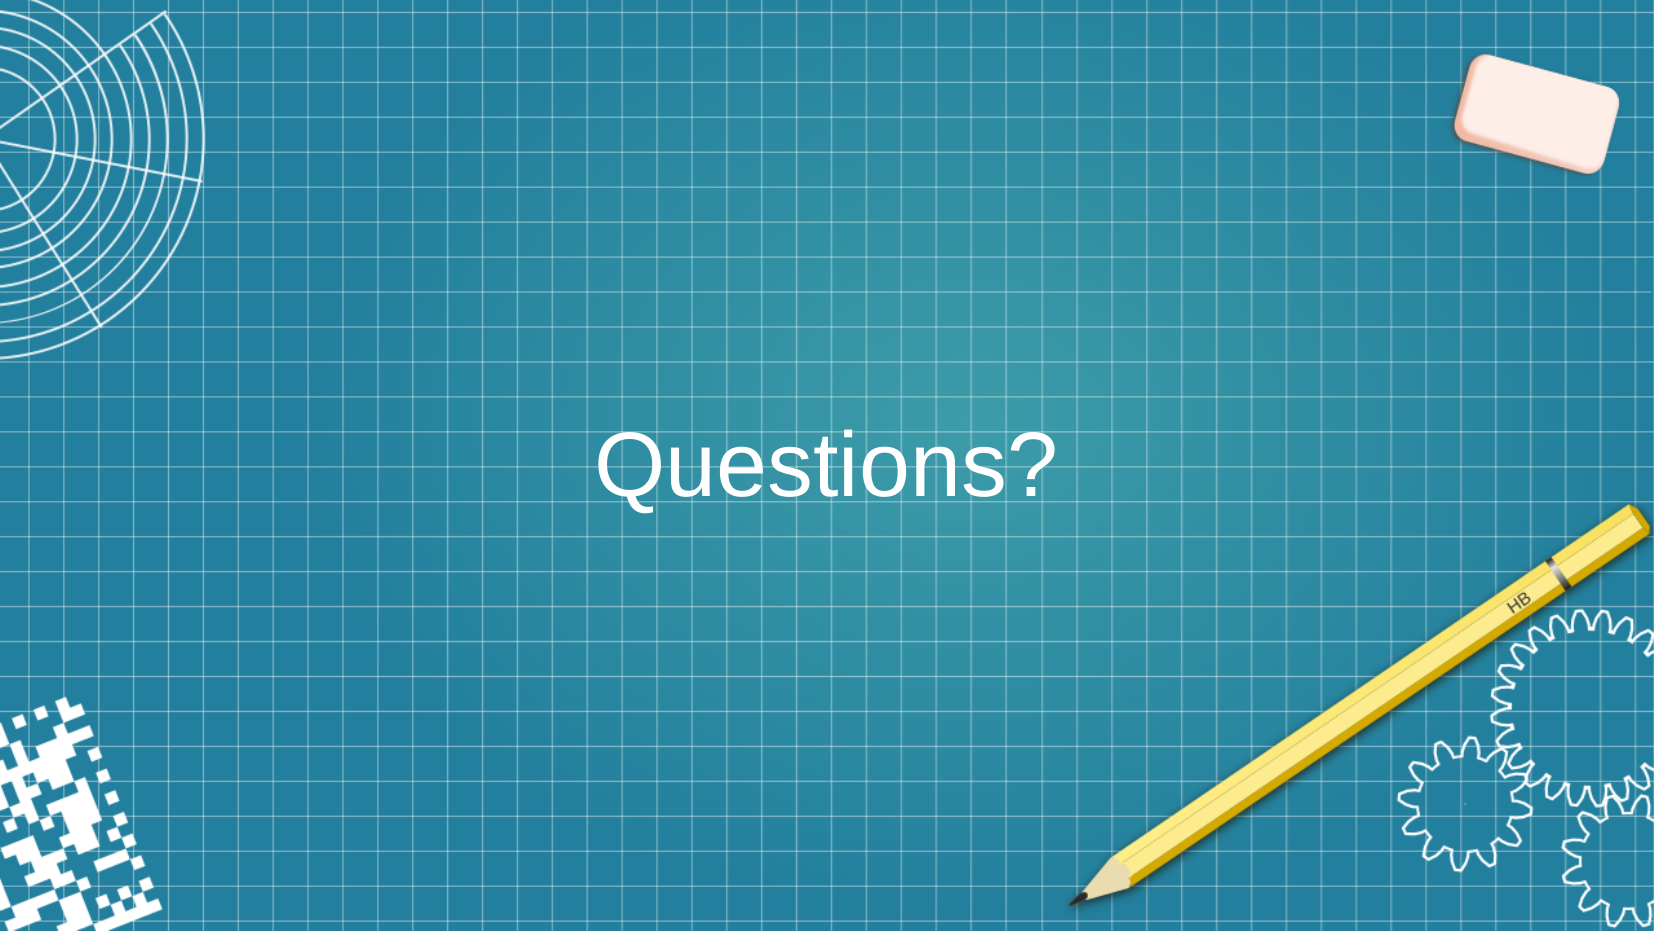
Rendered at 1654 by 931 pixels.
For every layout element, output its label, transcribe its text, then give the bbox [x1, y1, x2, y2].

title Questions? [82, 358, 1571, 572]
picture [0, 0, 1654, 931]
